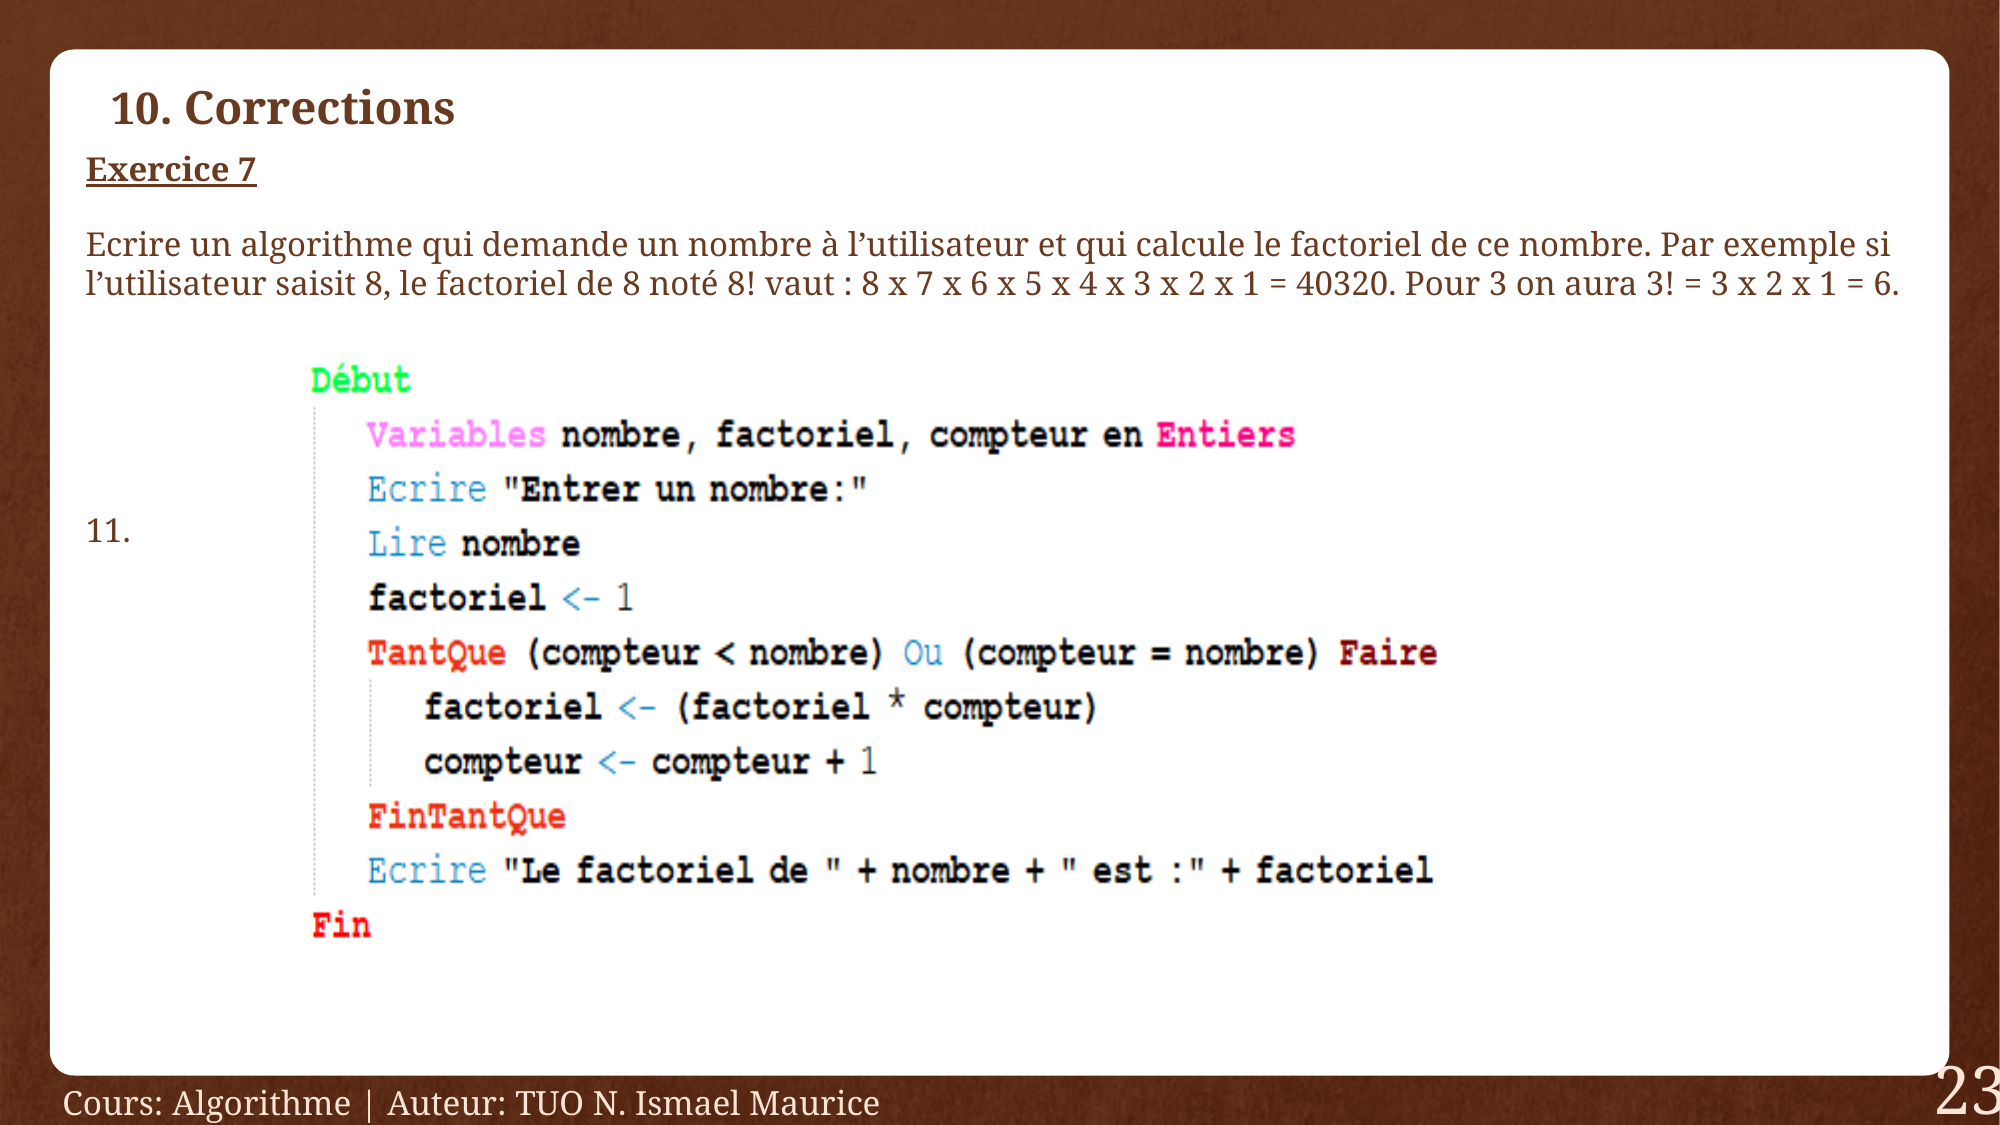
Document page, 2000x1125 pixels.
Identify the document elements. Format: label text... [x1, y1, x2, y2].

list Exercice 7 Ecrire un algorithme qui demande un nombre à l’utilisateur et qui calcule le factoriel de ce nombre. Par exemple si l’utilisateur saisit 8, le factoriel de 8 noté 8! vaut : 8 x 7 x 6 x 5 x 4 x 3 x 2 x 1 = 40320. Pour 3 on aura 3! = 3 x 2 x 1 = 6. [70, 141, 1929, 347]
picture [292, 346, 1581, 990]
text_box [1918, 1039, 2000, 1125]
text_box Cours: Algorithme | Auteur: TUO N. Ismael Maurice [47, 1074, 1264, 1125]
title 10. Corrections [95, 68, 1696, 142]
